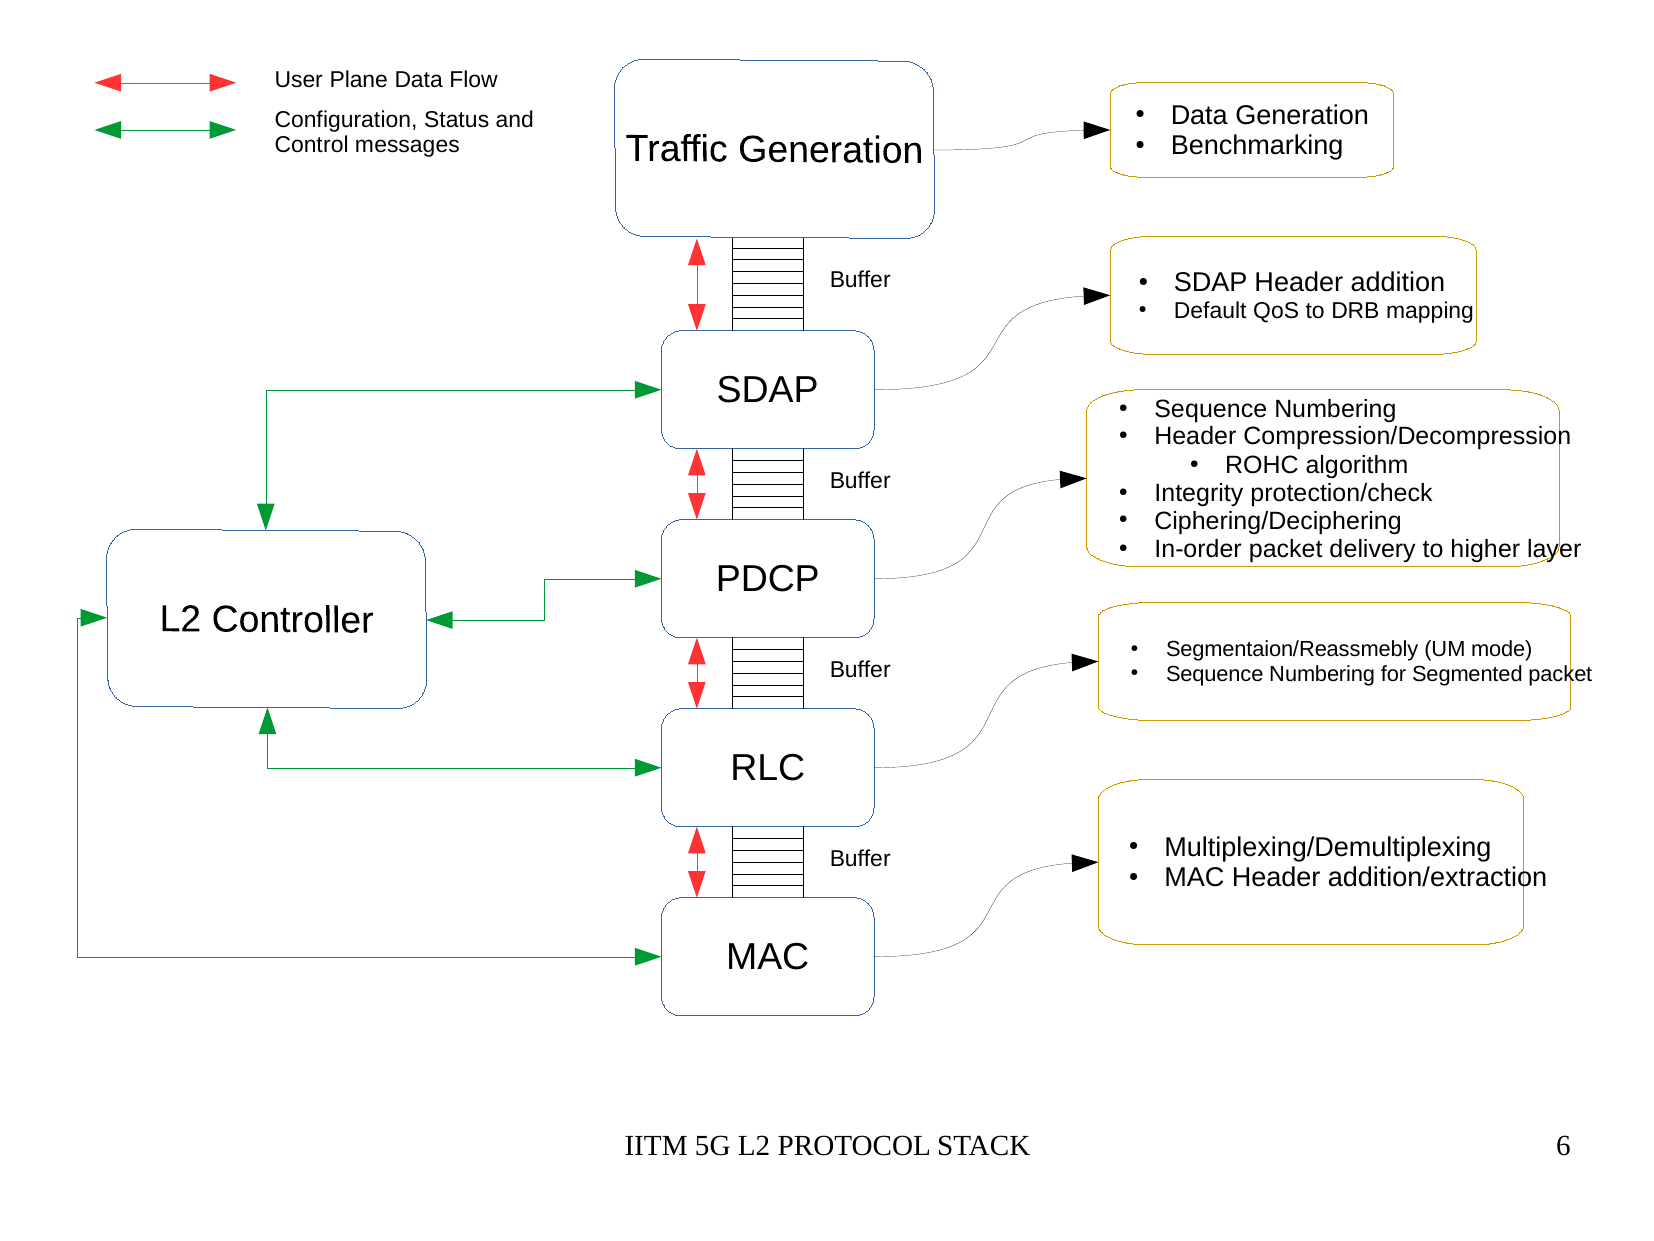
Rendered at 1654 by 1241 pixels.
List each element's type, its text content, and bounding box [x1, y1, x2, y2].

text_box SDAP [661, 330, 875, 449]
text_box Sequence Numbering Header Compression/Decompression ROHC algorithm Integrity protection/check Ciphering/Deciphering In-order packet delivery to higher layer [1086, 389, 1560, 567]
text_box RLC [661, 708, 875, 827]
text_box User Plane Data Flow [259, 59, 532, 99]
text_box Data Generation Benchmarking [1110, 82, 1394, 178]
text_box Buffer [814, 838, 922, 879]
text_box Traffic Generation [614, 59, 935, 239]
text_box L2 Controller [106, 529, 427, 709]
text_box PDCP [661, 519, 875, 638]
text_box Segmentaion/Reassmebly (UM mode) Sequence Numbering for Segmented packet [1098, 602, 1571, 721]
text_box MAC [661, 897, 875, 1016]
text_box SDAP Header addition Default QoS to DRB mapping [1110, 236, 1477, 355]
text_box Multiplexing/Demultiplexing MAC Header addition/extraction [1098, 779, 1524, 945]
text_box Buffer [814, 259, 922, 301]
text_box Configuration, Status and Control messages [259, 99, 567, 183]
text_box Buffer [814, 460, 922, 501]
text_box Buffer [814, 649, 922, 690]
